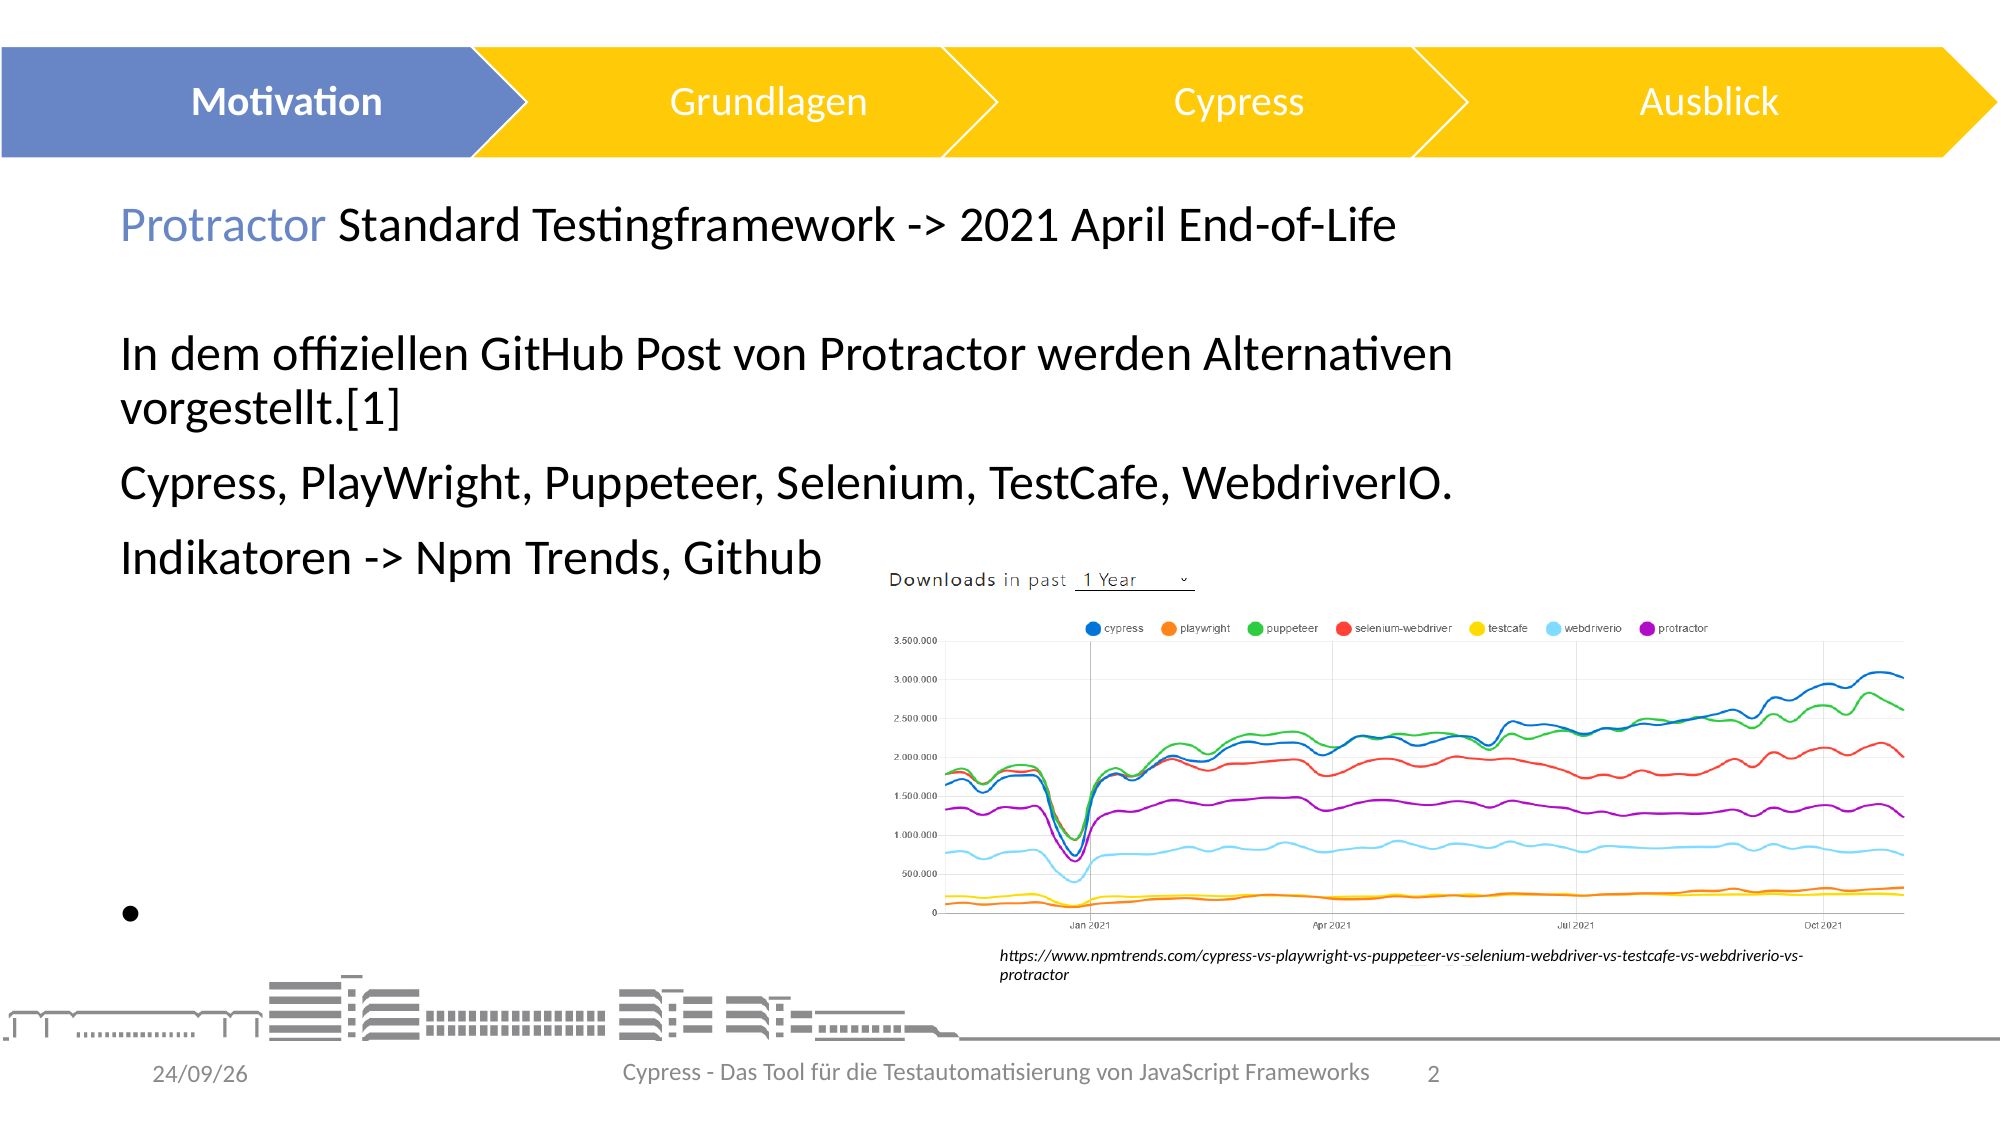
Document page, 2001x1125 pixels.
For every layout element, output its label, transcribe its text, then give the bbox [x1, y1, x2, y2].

text_box Motivation [0, 46, 526, 159]
picture [0, 542, 2000, 1048]
list Protractor Standard Testingframework -> 2021 April End-of-Life In dem offiziellen GitHub Post von Protractor werden Alternativen vorgestellt.[1] Cypress, PlayWright, Puppeteer, Selenium, TestCafe, WebdriverIO. Indikatoren -> Npm Trends, Github [105, 159, 1702, 964]
text_box Grundlagen [470, 46, 996, 159]
text_box Cypress - Das Tool für die Testautomatisierung von JavaScript Frameworks [588, 1042, 1412, 1103]
text_box 24/05/2022 [137, 1042, 588, 1103]
text_box Cypress [941, 46, 1466, 159]
text_box Ausblick [1411, 46, 2000, 159]
text_box 2 [1412, 1042, 1863, 1103]
text_box https://www.npmtrends.com/cypress-vs-playwright-vs-puppeteer-vs-selenium-webdriver-vs-testcafe-vs-webdriverio-vs-protractor [985, 937, 1840, 992]
